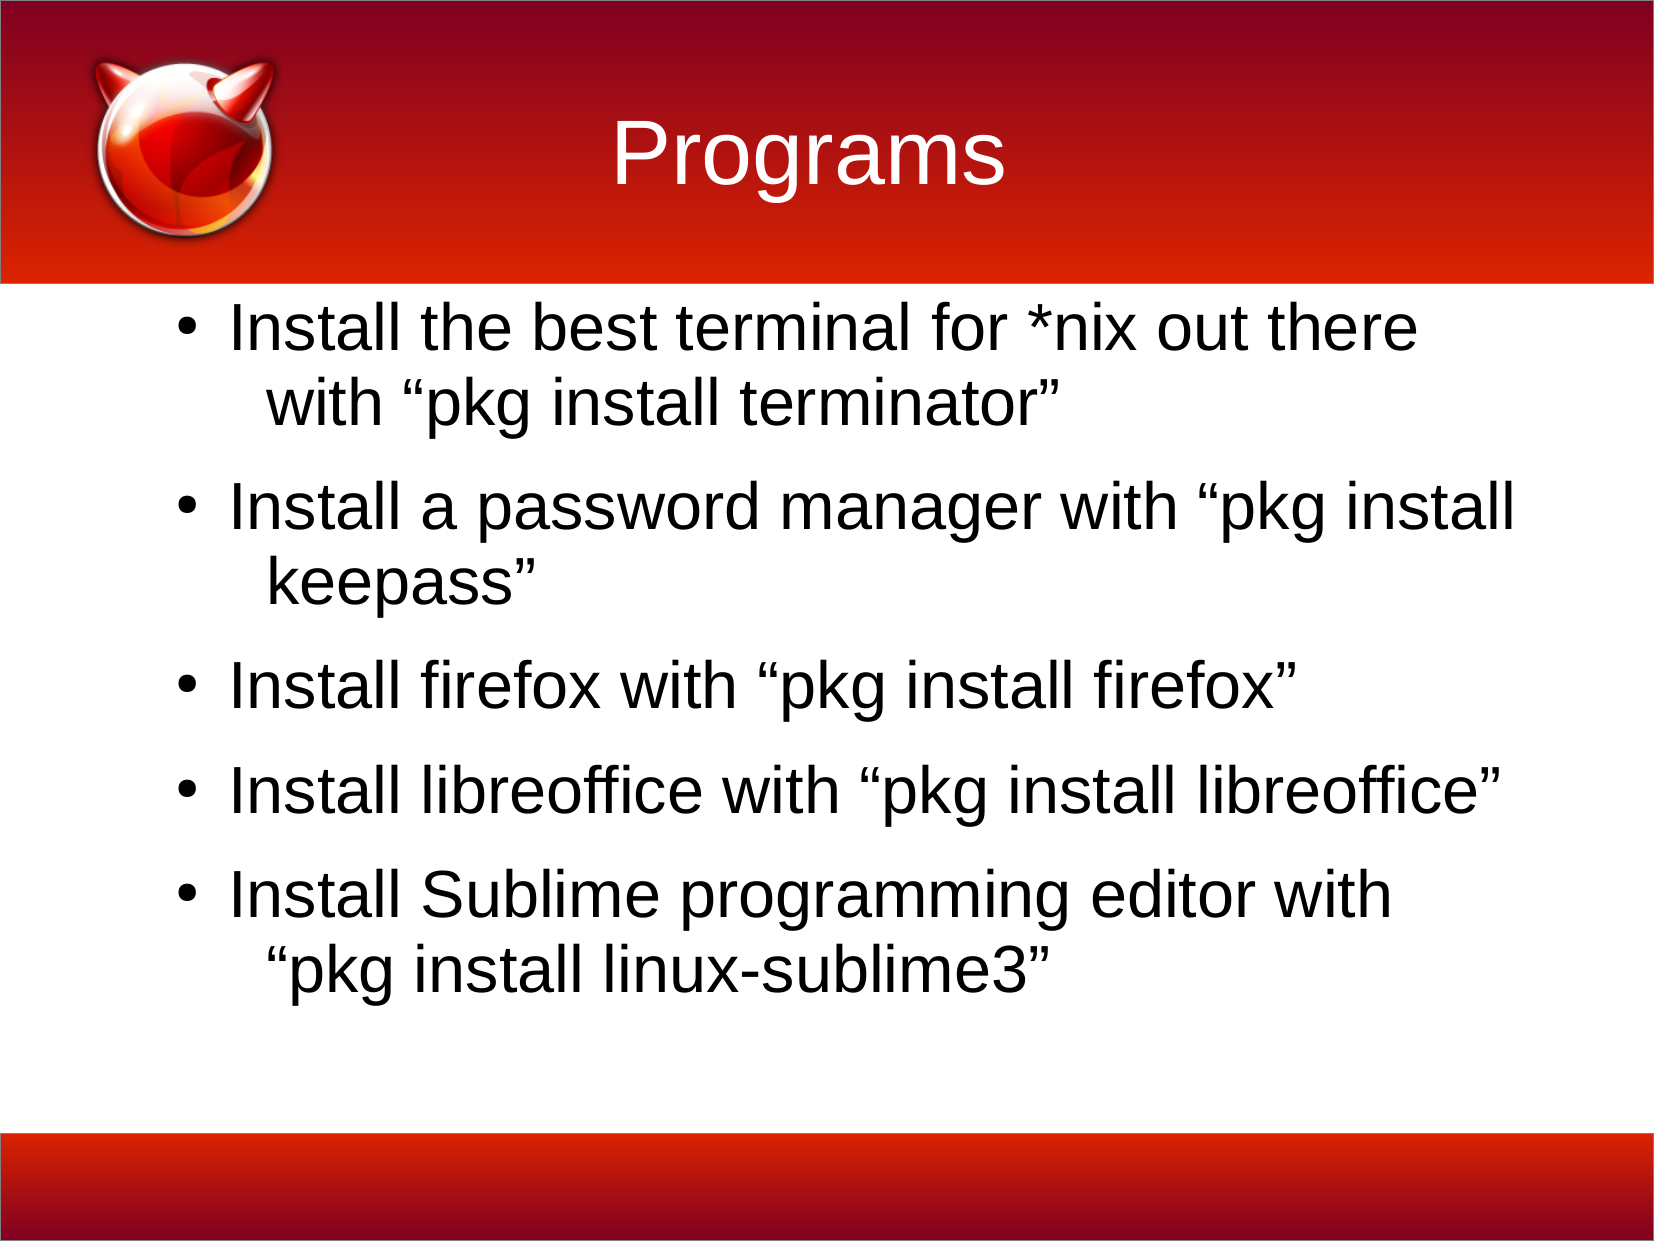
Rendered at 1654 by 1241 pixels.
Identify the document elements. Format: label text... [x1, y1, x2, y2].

list Install the best terminal for *nix out there with “pkg install terminator” Install a password manager with “pkg install keepass” Install firefox with “pkg install firefox” Install libreoffice with “pkg install libreoffice” Install Sublime programming editor with “pkg install linux-sublime3” [82, 290, 1538, 1010]
title Programs [82, 49, 1536, 257]
